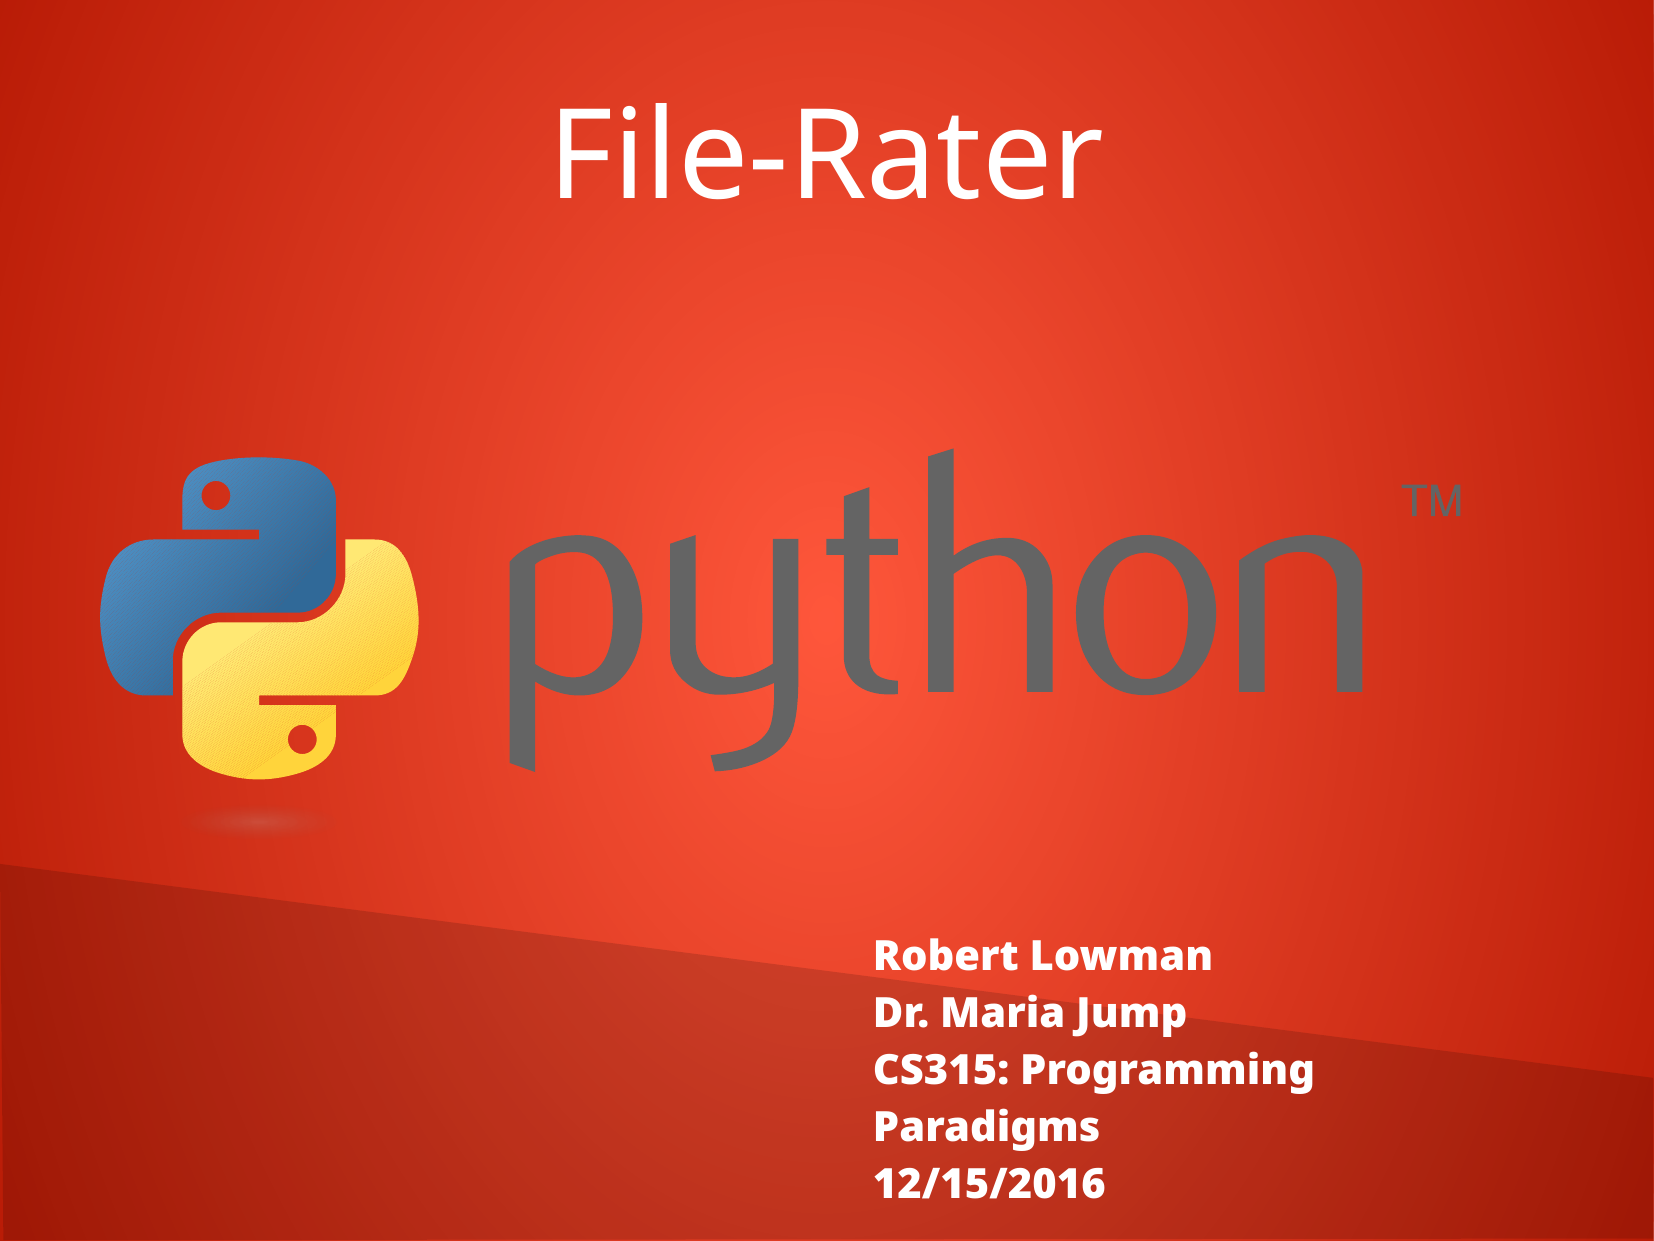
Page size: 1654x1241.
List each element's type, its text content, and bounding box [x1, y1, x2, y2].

text_box Robert Lowman Dr. Maria Jump CS315: Programming Paradigms 12/15/2016 [858, 918, 1519, 1135]
picture [82, 437, 1571, 880]
title File-Rater [82, 47, 1571, 252]
